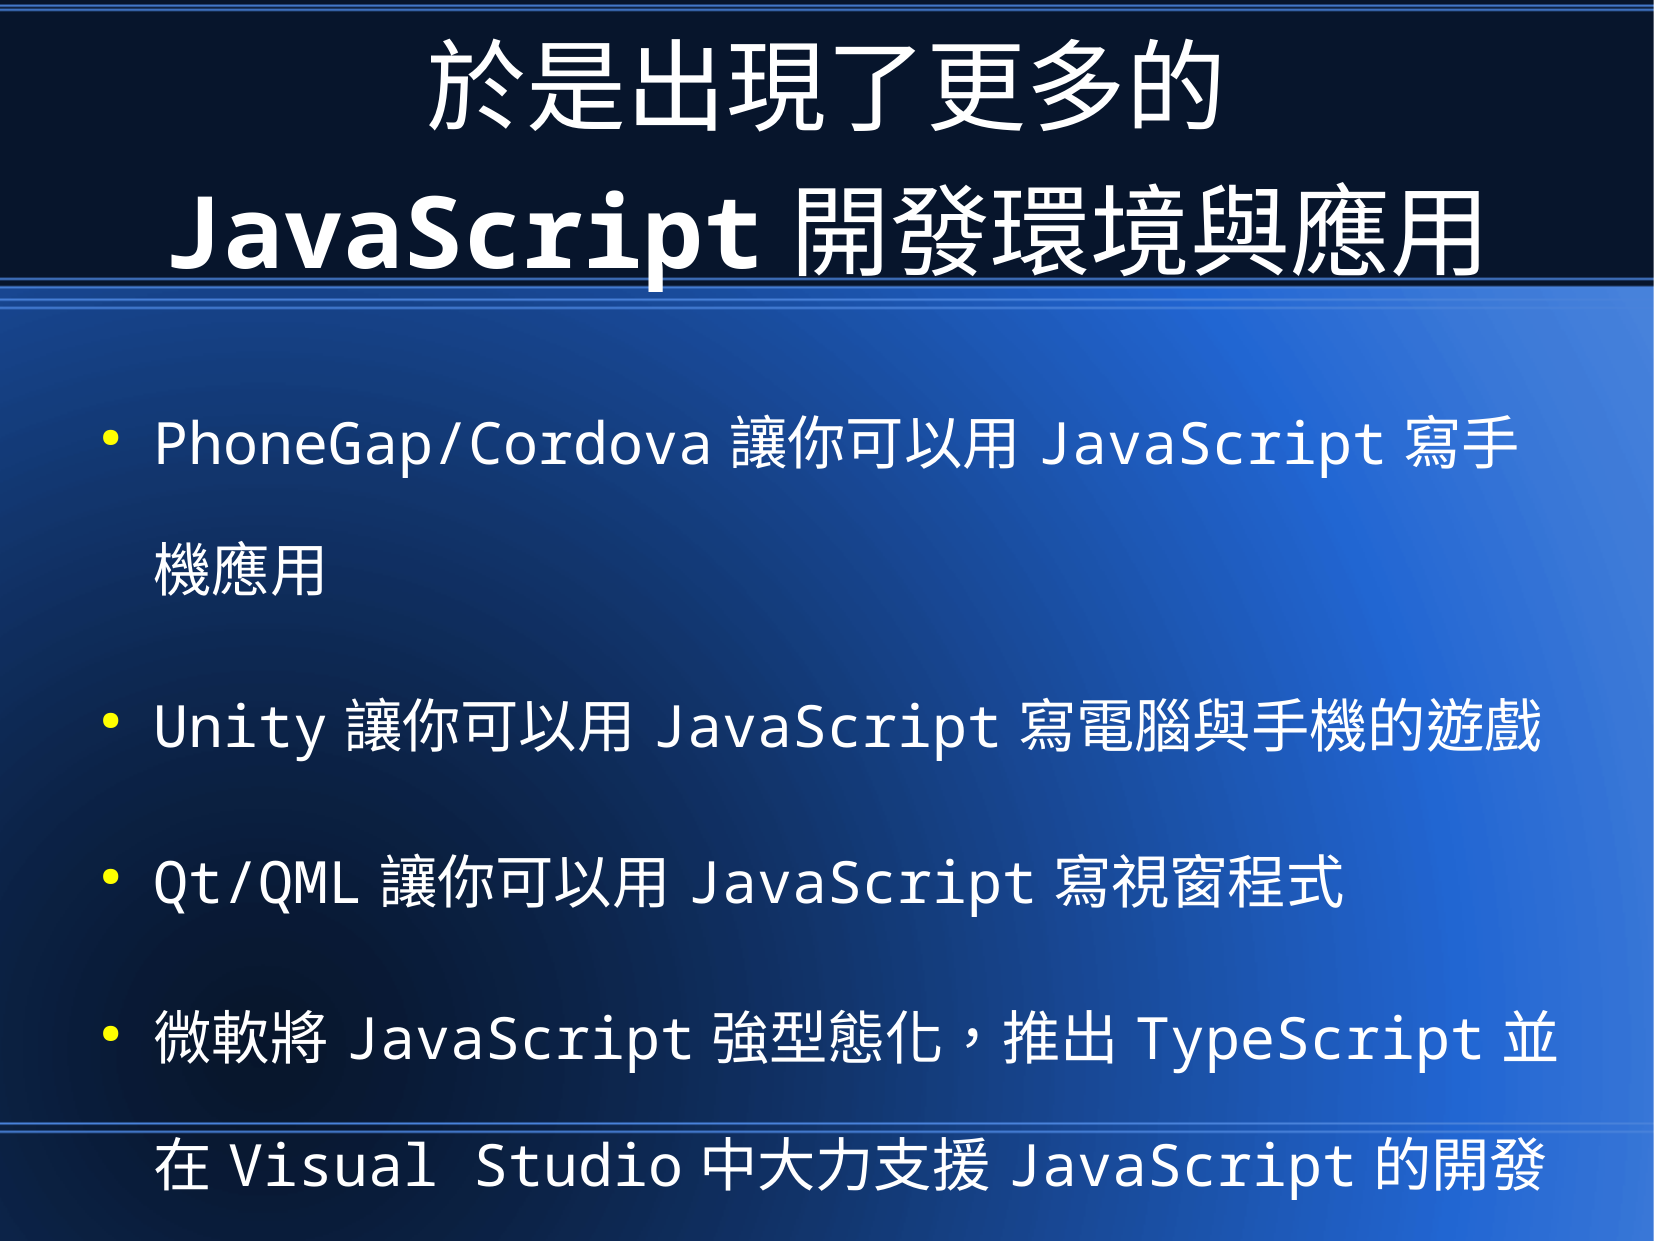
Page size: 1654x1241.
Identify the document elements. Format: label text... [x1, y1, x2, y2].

picture [0, 0, 1654, 1241]
list PhoneGap/Cordova讓你可以用JavaScript寫手機應用 Unity讓你可以用JavaScript寫電腦與手機的遊戲 Qt/QML讓你可以用JavaScript寫視窗程式 微軟將JavaScript強型態化，推出TypeScript並在Visual Studio中大力支援JavaScript的開發 於是JavaScript開始從網頁設計入侵到其他應用領域 [82, 355, 1571, 1241]
title 於是出現了更多的 JavaScript開發環境與應用 [82, 32, 1571, 273]
